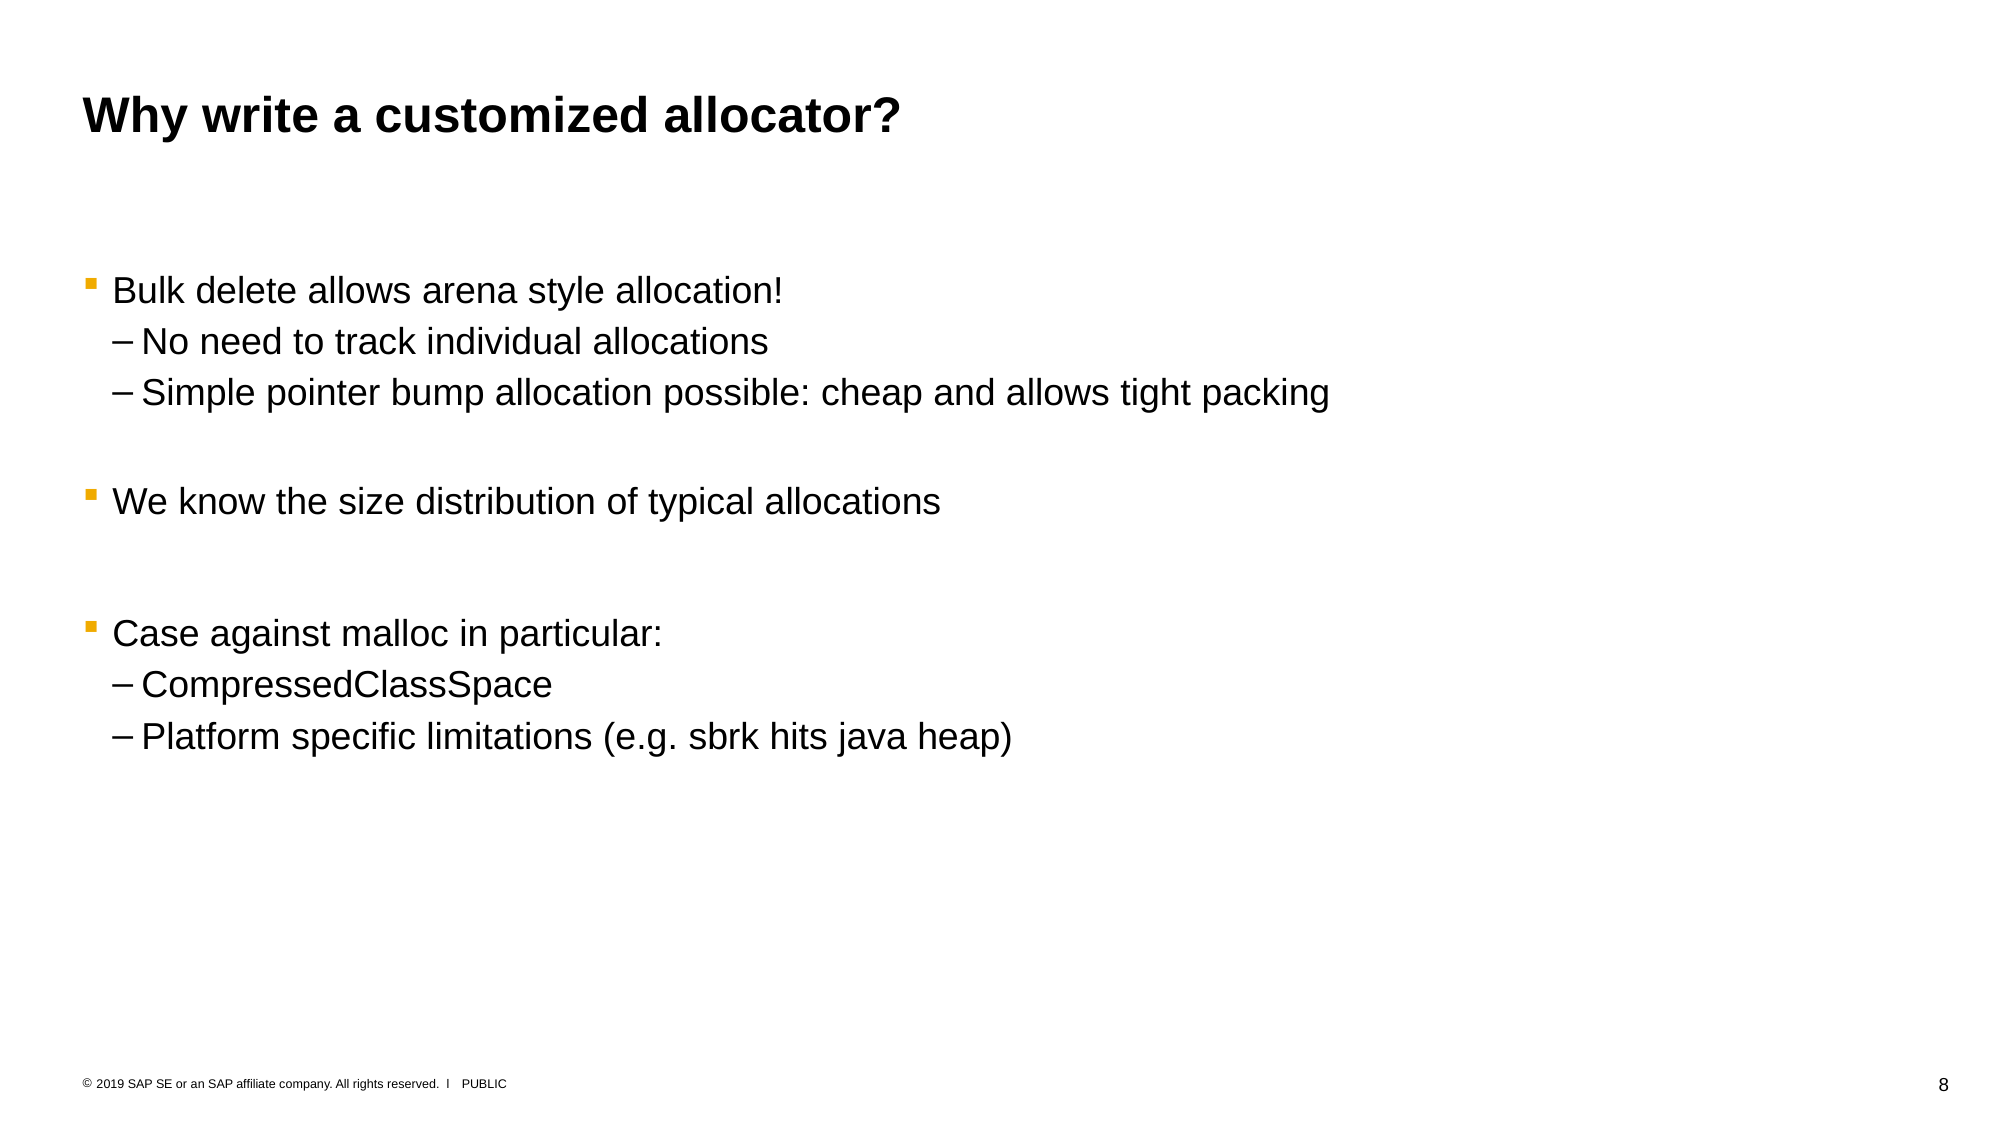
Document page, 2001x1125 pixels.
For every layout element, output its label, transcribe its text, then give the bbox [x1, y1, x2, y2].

list Bulk delete allows arena style allocation! No need to track individual allocations Simple pointer bump allocation possible: cheap and allows tight packing We know the size distribution of typical allocations Case against malloc in particular: CompressedClassSpace Platform specific limitations (e.g. sbrk hits java heap) [82, 265, 1918, 1040]
title Why write a customized allocator? [82, 82, 1918, 144]
